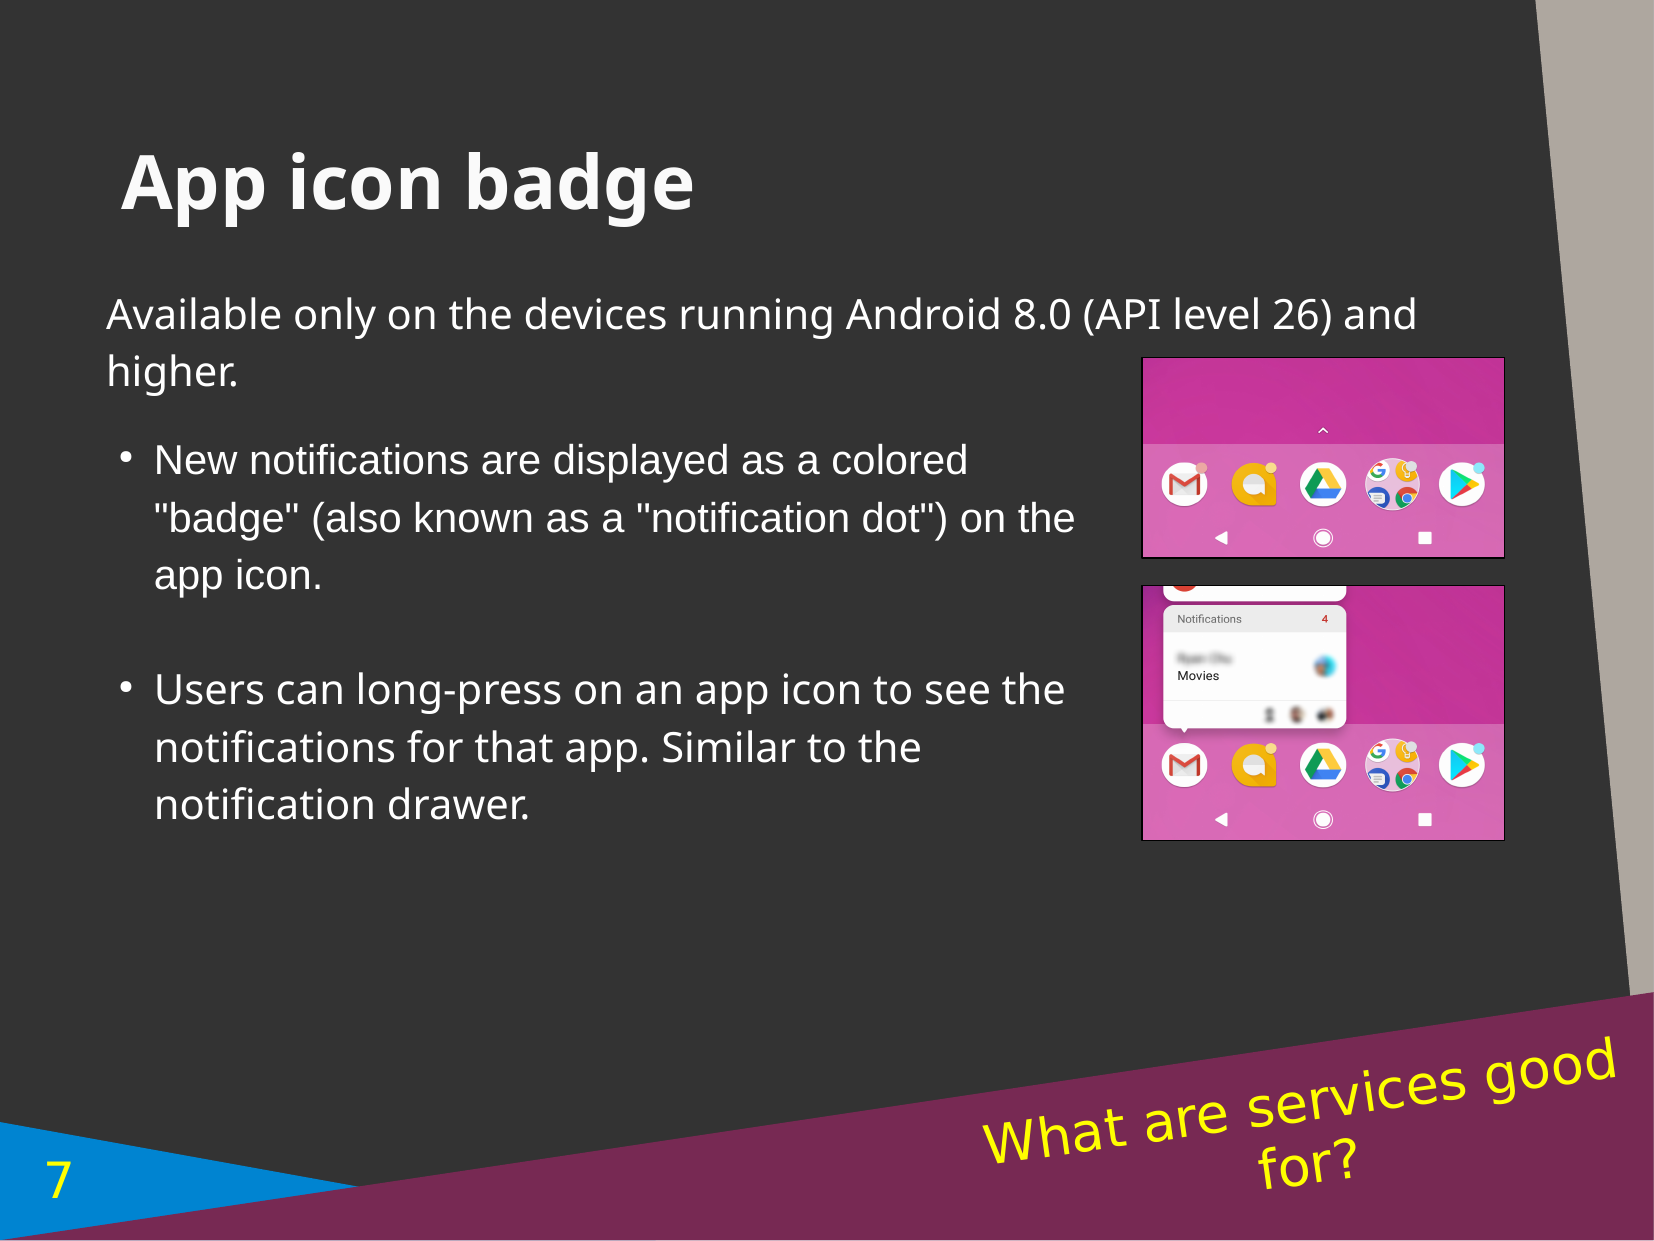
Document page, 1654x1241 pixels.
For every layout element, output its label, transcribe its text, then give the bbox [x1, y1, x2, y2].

picture [1142, 586, 1504, 840]
title What are services good for? [956, 995, 1654, 1241]
title App icon badge [106, 119, 1504, 214]
picture [1142, 358, 1504, 558]
text_box Available only on the devices running Android 8.0 (API level 26) and higher. [91, 265, 1504, 347]
text_box New notifications are displayed as a colored "badge" (also known as a "notification dot") on the app icon. Users can long-press on an app icon to see the notifications for that app. Similar to the notification drawer. [103, 410, 1099, 875]
